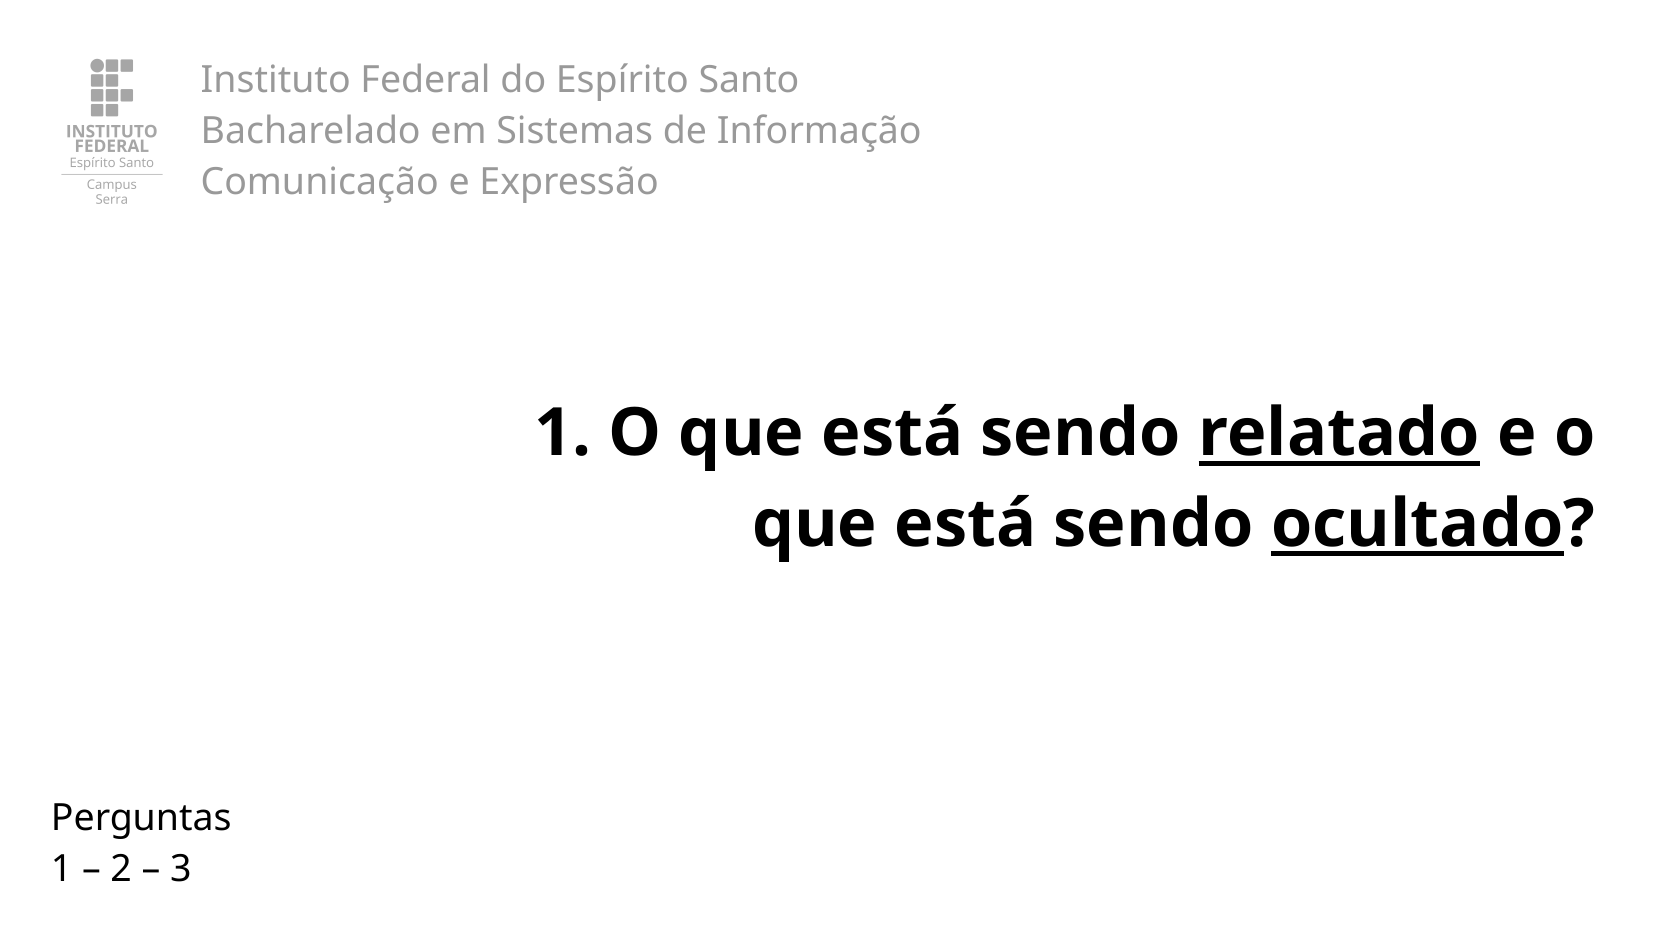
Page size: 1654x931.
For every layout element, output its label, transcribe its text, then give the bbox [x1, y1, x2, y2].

title 1. O que está sendo relatado e o que está sendo ocultado? [470, 288, 1596, 663]
text_box [47, 39, 191, 215]
title Instituto Federal do Espírito Santo Bacharelado em Sistemas de Informação Comunicação e Expressão [200, 50, 1202, 208]
subtitle Perguntas 1 – 2 – 3 [50, 788, 547, 894]
